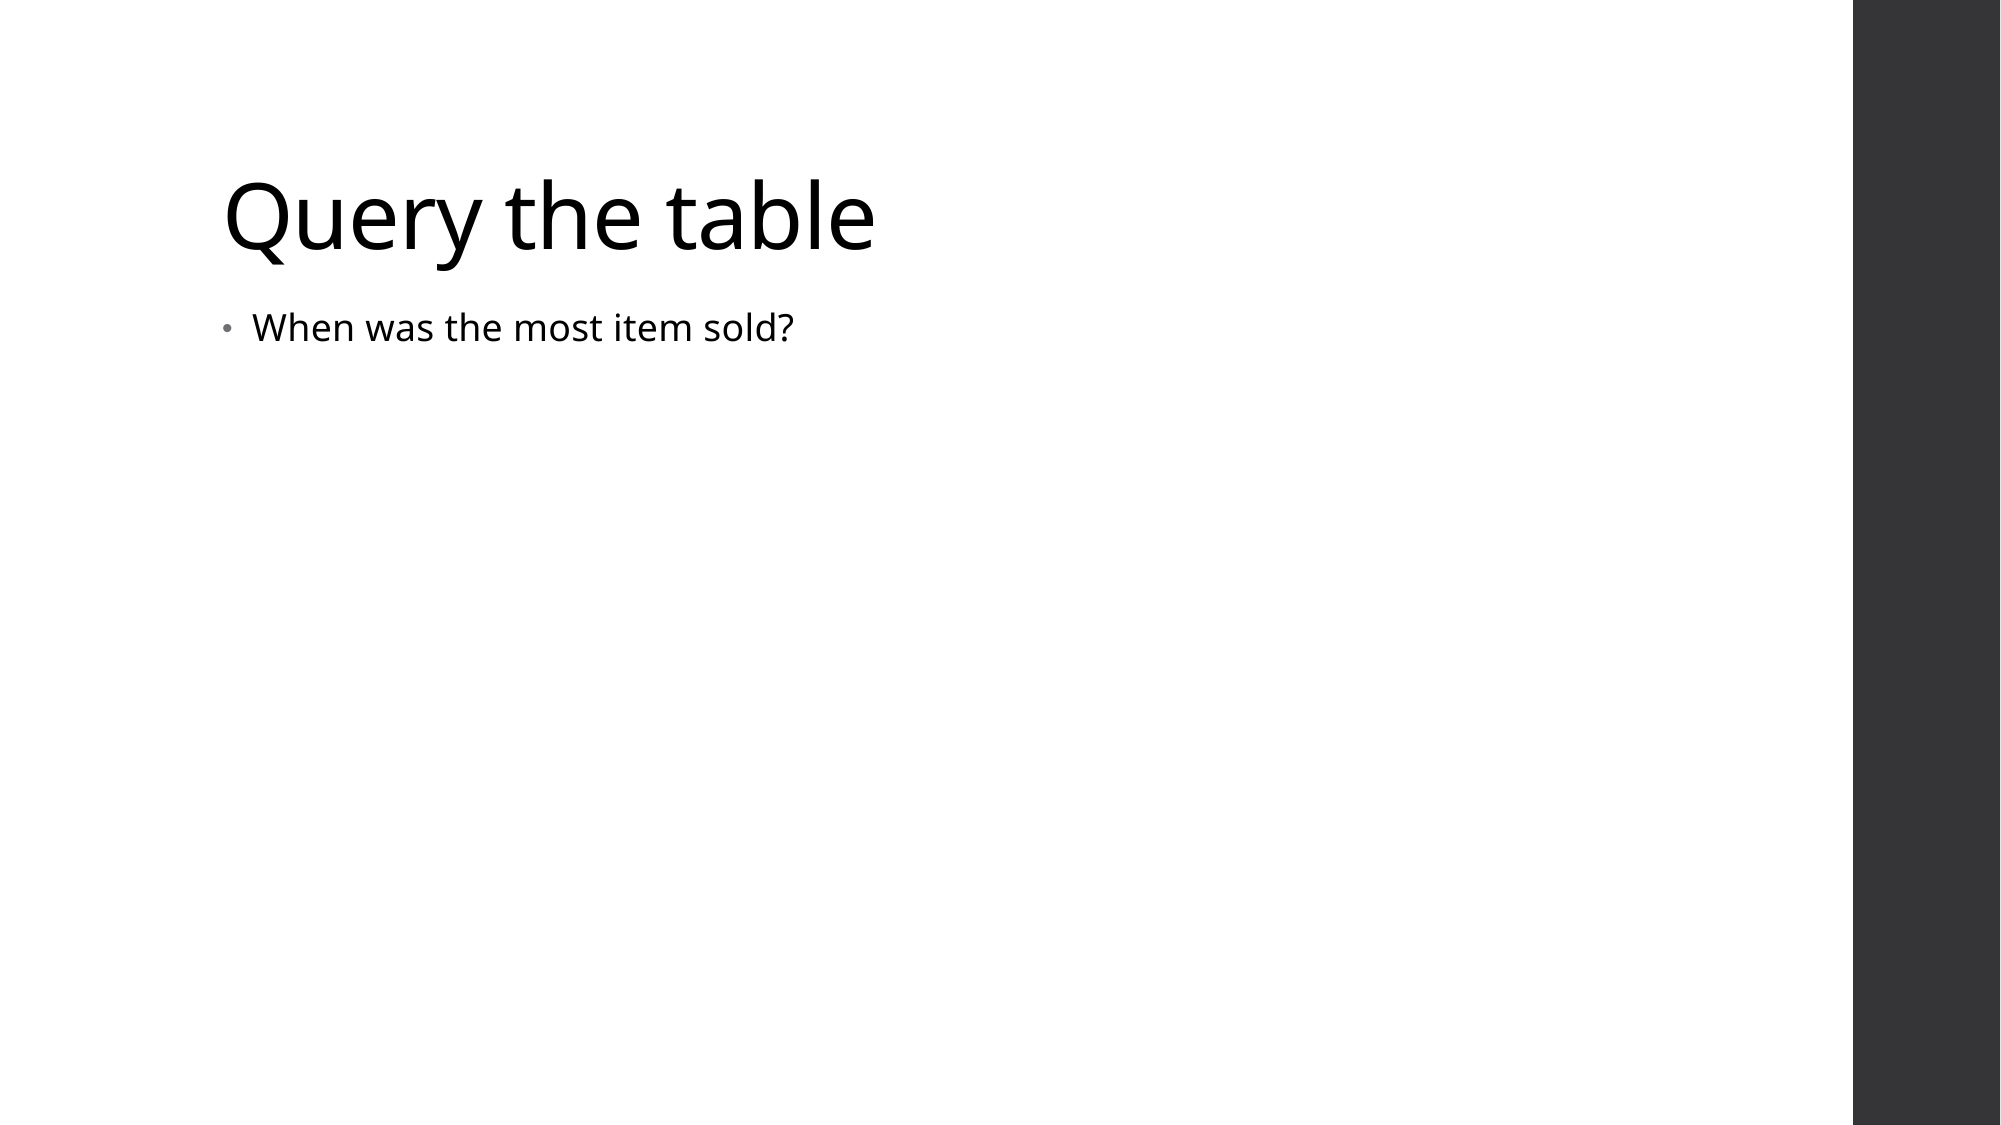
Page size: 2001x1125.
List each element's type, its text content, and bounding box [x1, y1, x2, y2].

list When was the most item sold? [206, 299, 1617, 1014]
title Query the table [206, 60, 1797, 278]
